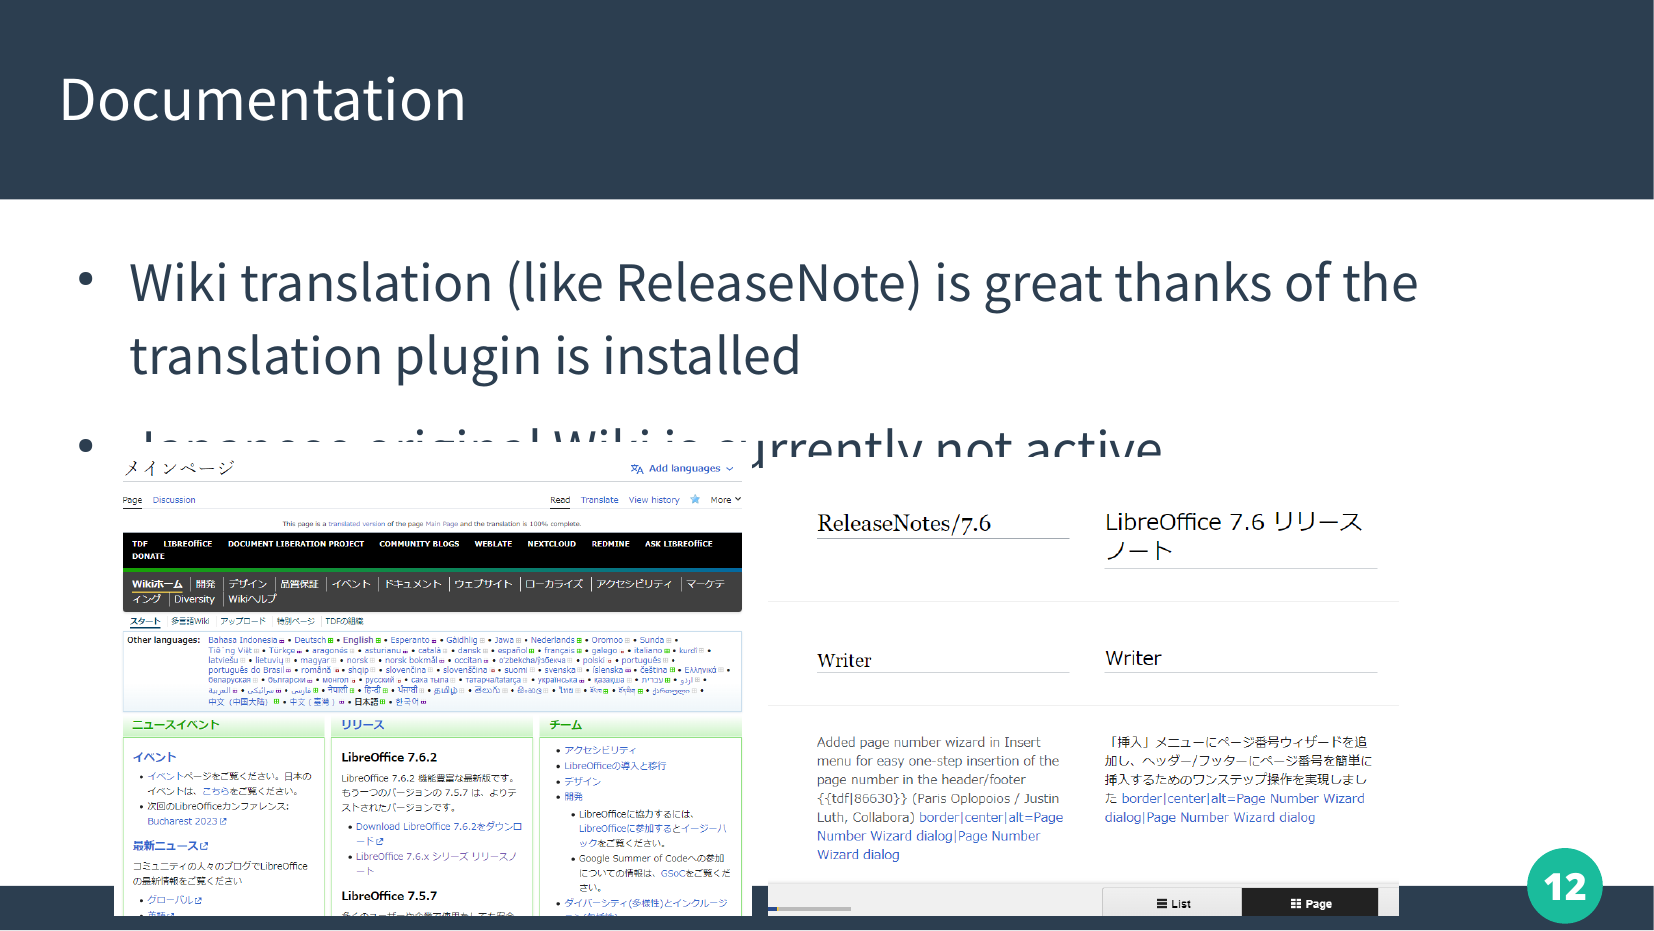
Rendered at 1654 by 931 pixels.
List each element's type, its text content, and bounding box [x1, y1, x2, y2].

picture [114, 442, 752, 916]
title Documentation [59, 37, 1595, 155]
list Wiki translation (like ReleaseNote) is great thanks of the translation plugin is installed Japanese original Wiki is currently not active [59, 243, 1595, 864]
picture [768, 457, 1399, 916]
